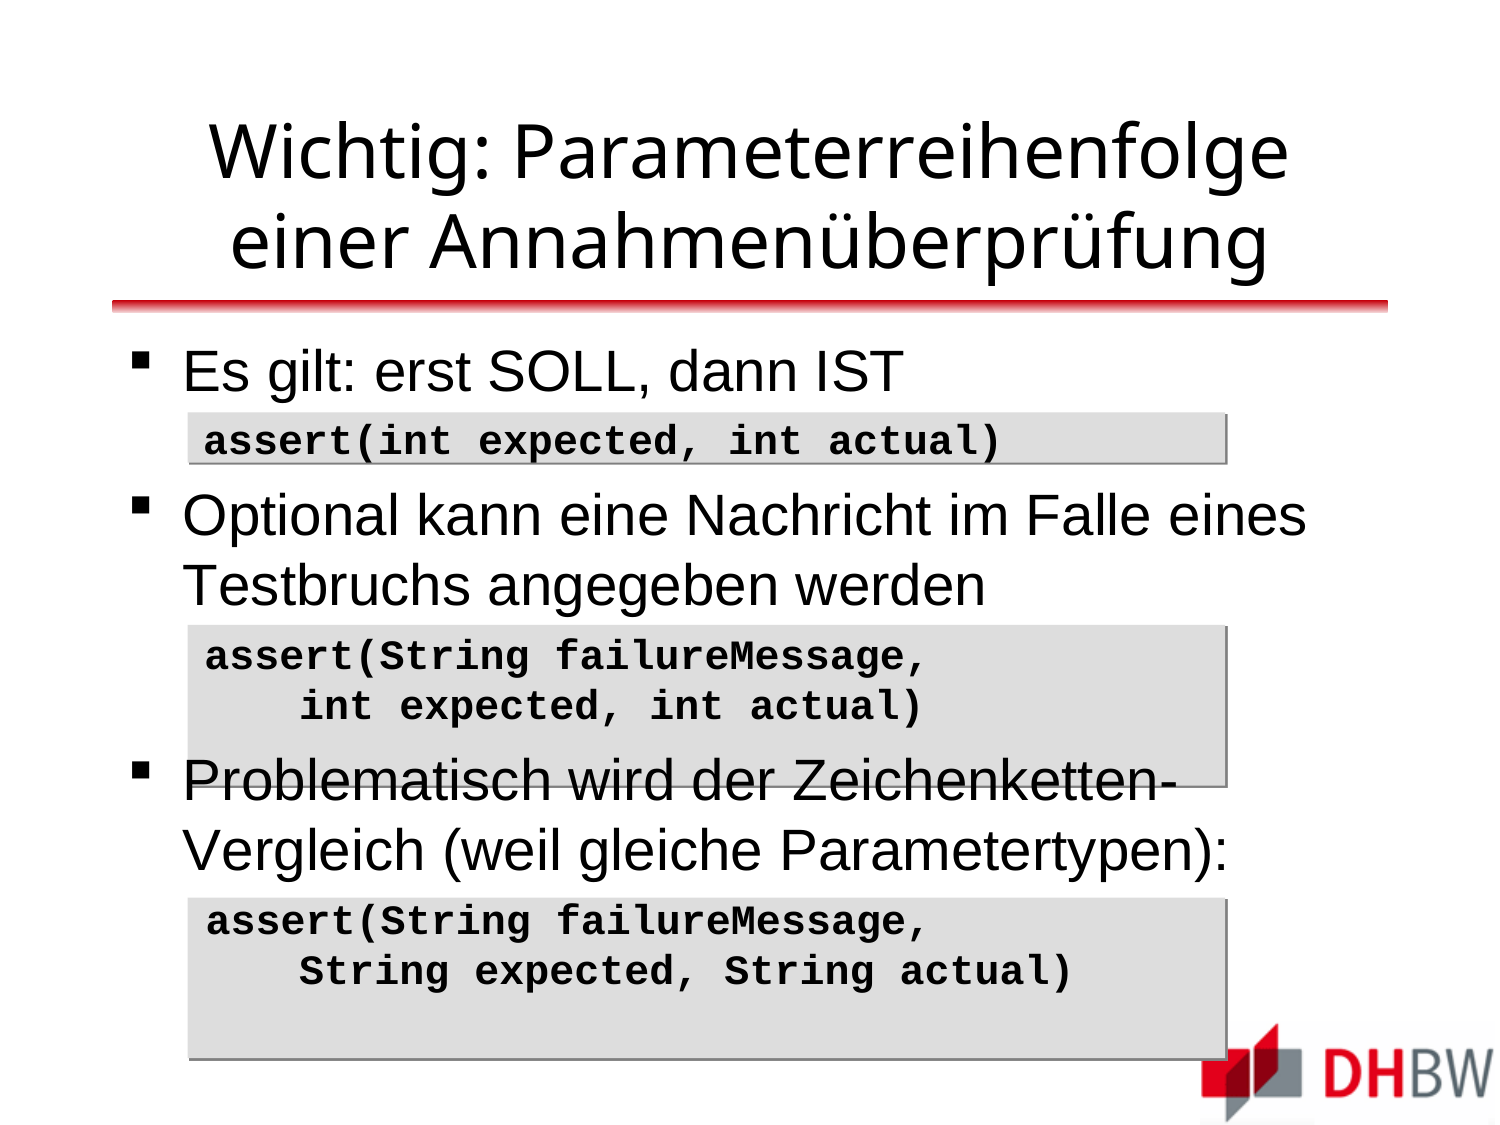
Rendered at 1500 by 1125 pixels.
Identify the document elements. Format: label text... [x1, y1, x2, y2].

list Es gilt: erst SOLL, dann IST assert(int expected, int actual) Optional kann eine Nachricht im Falle eines Testbruchs angegeben werden assert(String failureMessage, int expected, int actual) Problematisch wird der Zeichenketten-Vergleich (weil gleiche Parametertypen): assert(String failureMessage, String expected, String actual) [112, 337, 1388, 1051]
picture [1200, 1021, 1495, 1125]
text_box [187, 1051, 1226, 1059]
title Wichtig: Parameterreihenfolge einer Annahmenüberprüfung [112, 50, 1388, 337]
